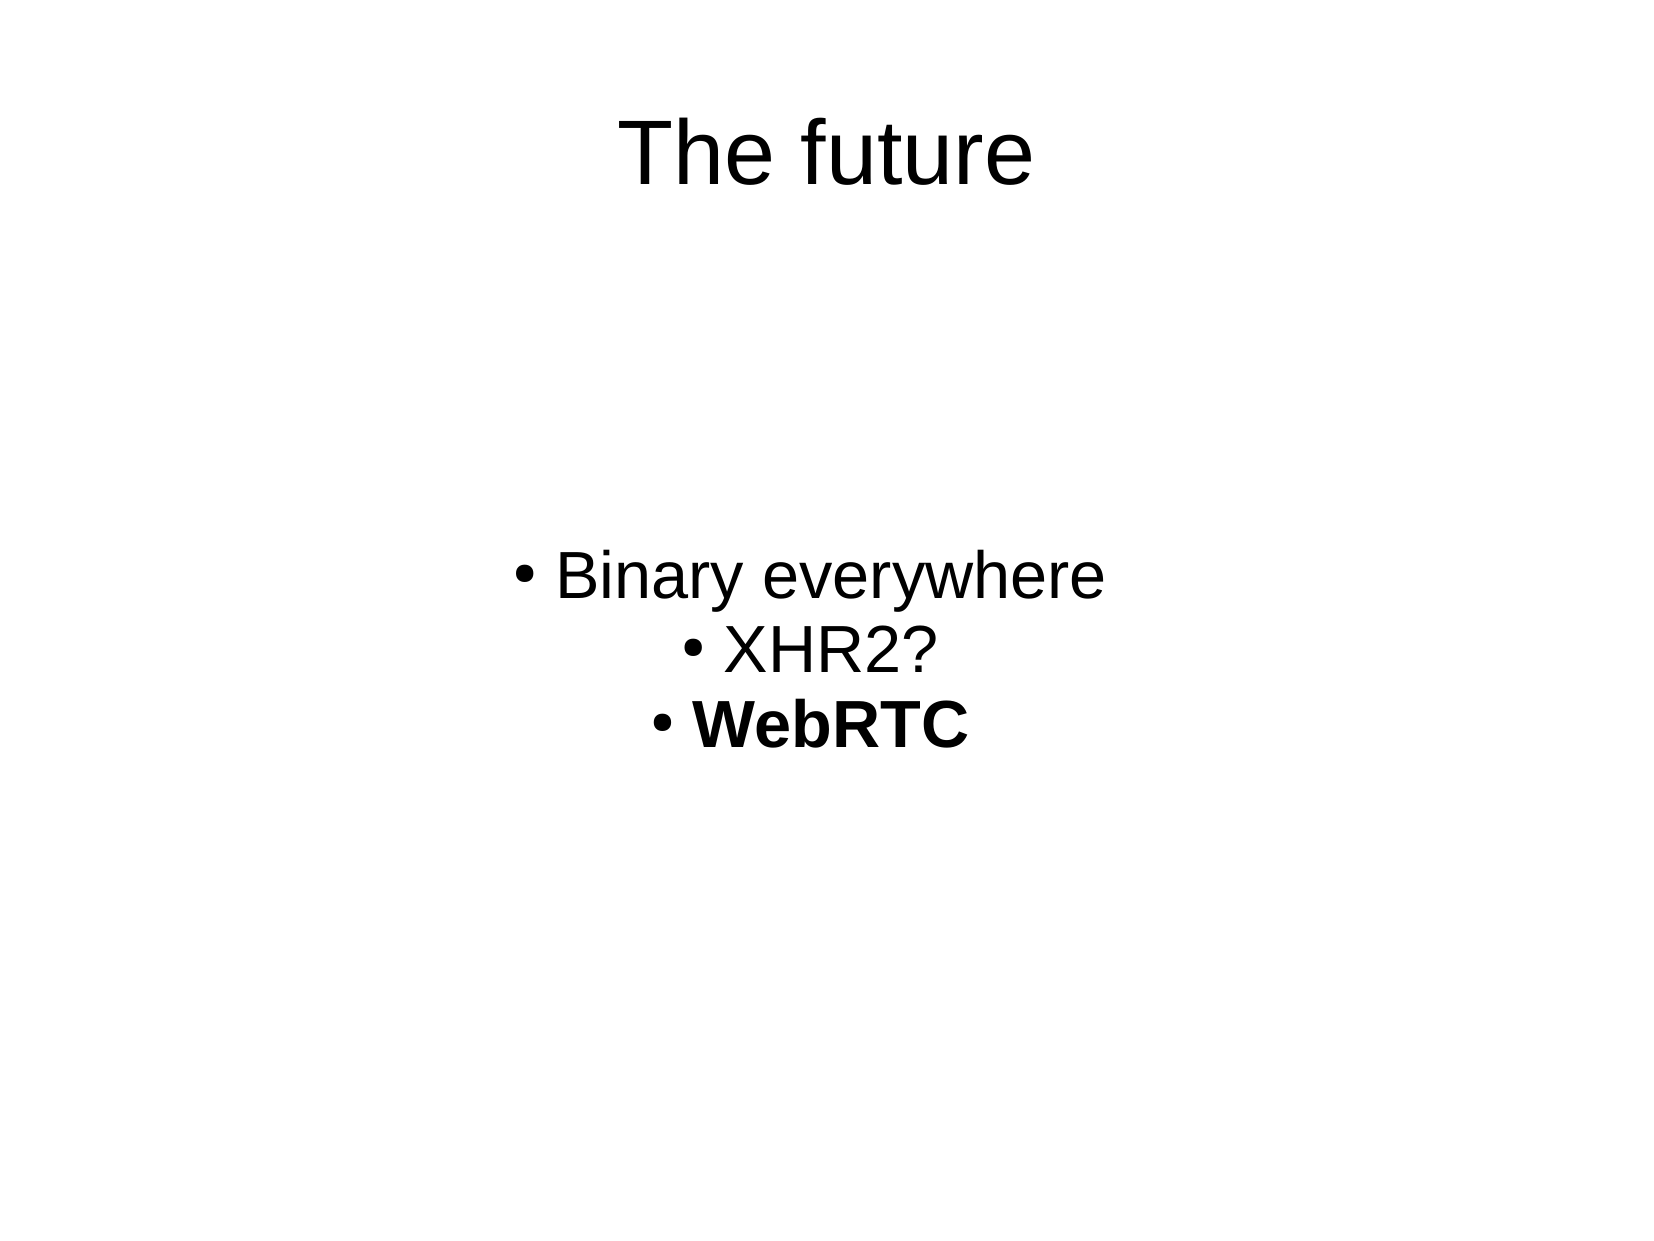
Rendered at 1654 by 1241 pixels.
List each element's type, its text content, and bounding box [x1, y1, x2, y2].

title The future [82, 49, 1571, 257]
subtitle Binary everywhere XHR2? WebRTC [82, 290, 1538, 1010]
